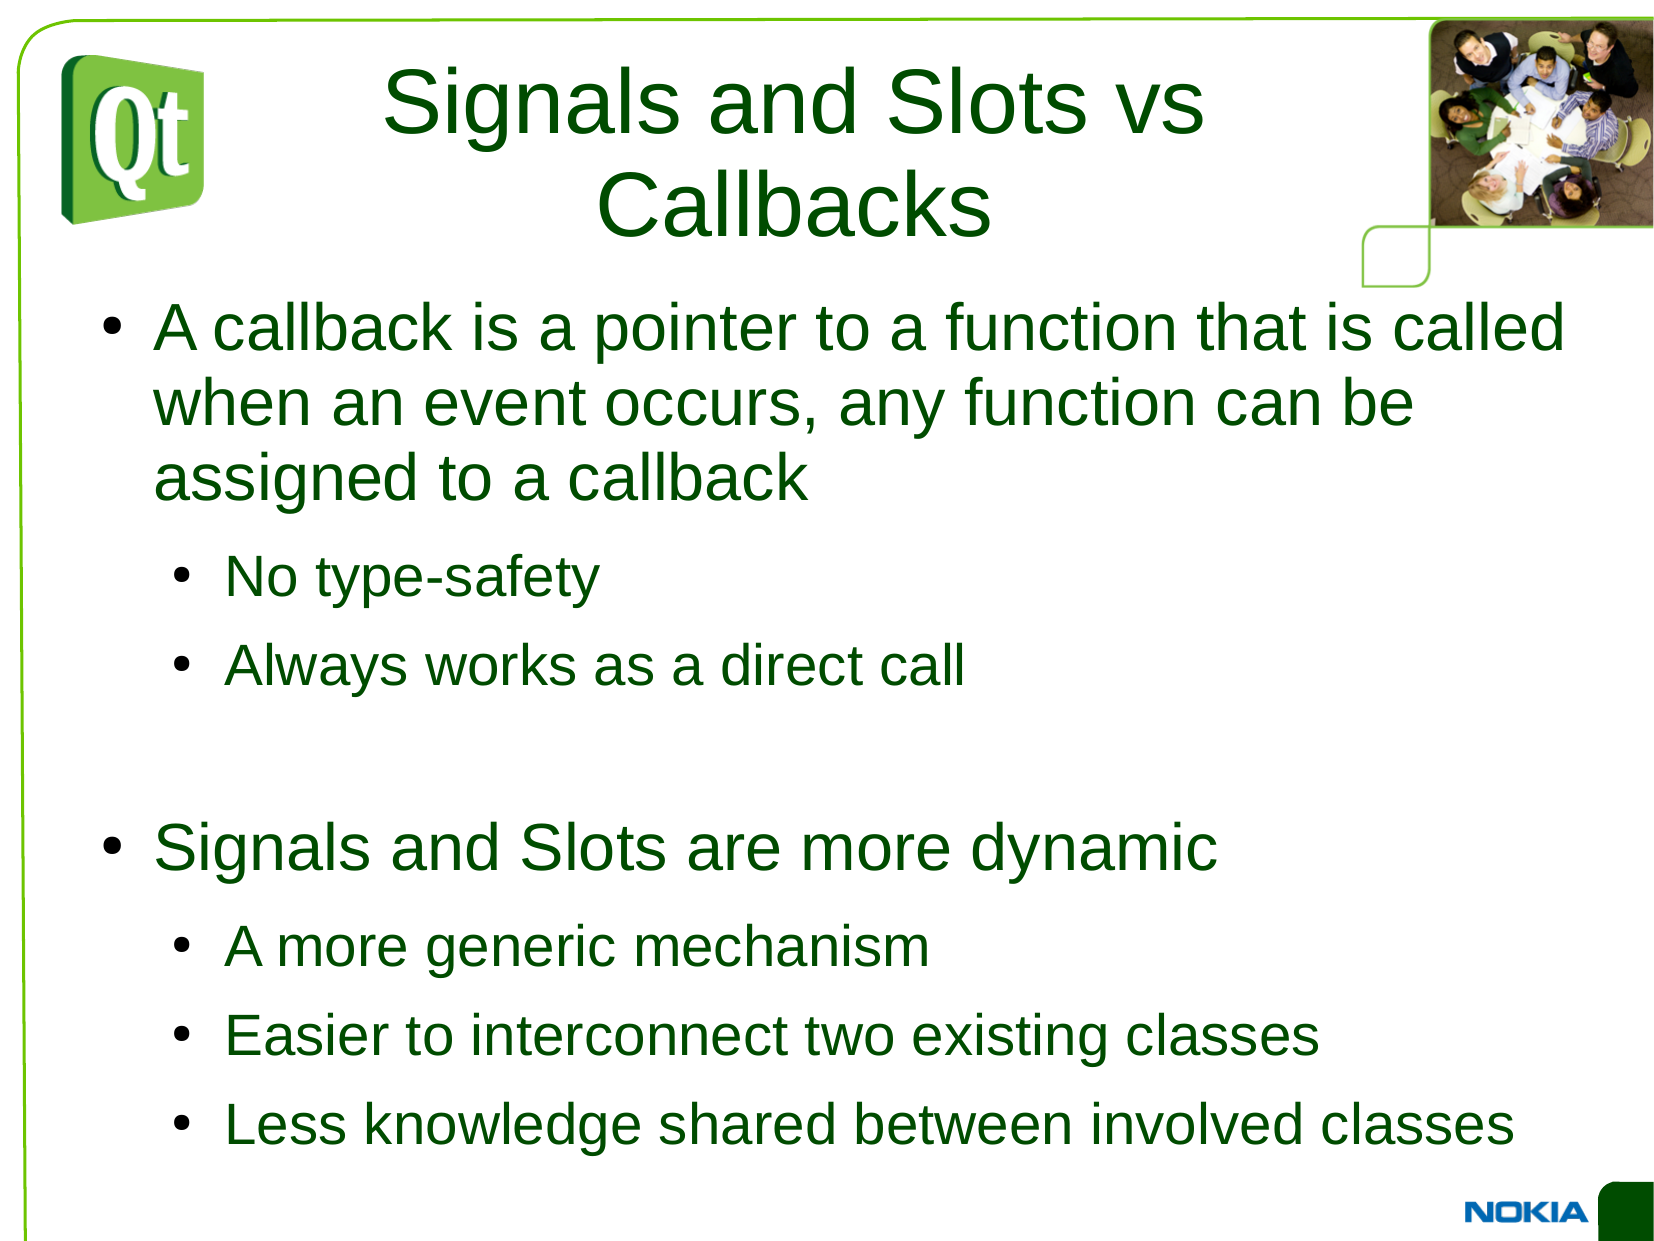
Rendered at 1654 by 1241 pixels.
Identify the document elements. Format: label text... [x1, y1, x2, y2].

picture [1338, 7, 1654, 308]
list A callback is a pointer to a function that is called when an event occurs, any function can be assigned to a callback No type-safety Always works as a direct call Signals and Slots are more dynamic A more generic mechanism Easier to interconnect two existing classes Less knowledge shared between involved classes [82, 290, 1571, 1156]
title Signals and Slots vs Callbacks [257, 49, 1333, 257]
picture [1465, 1201, 1589, 1223]
picture [61, 55, 204, 225]
